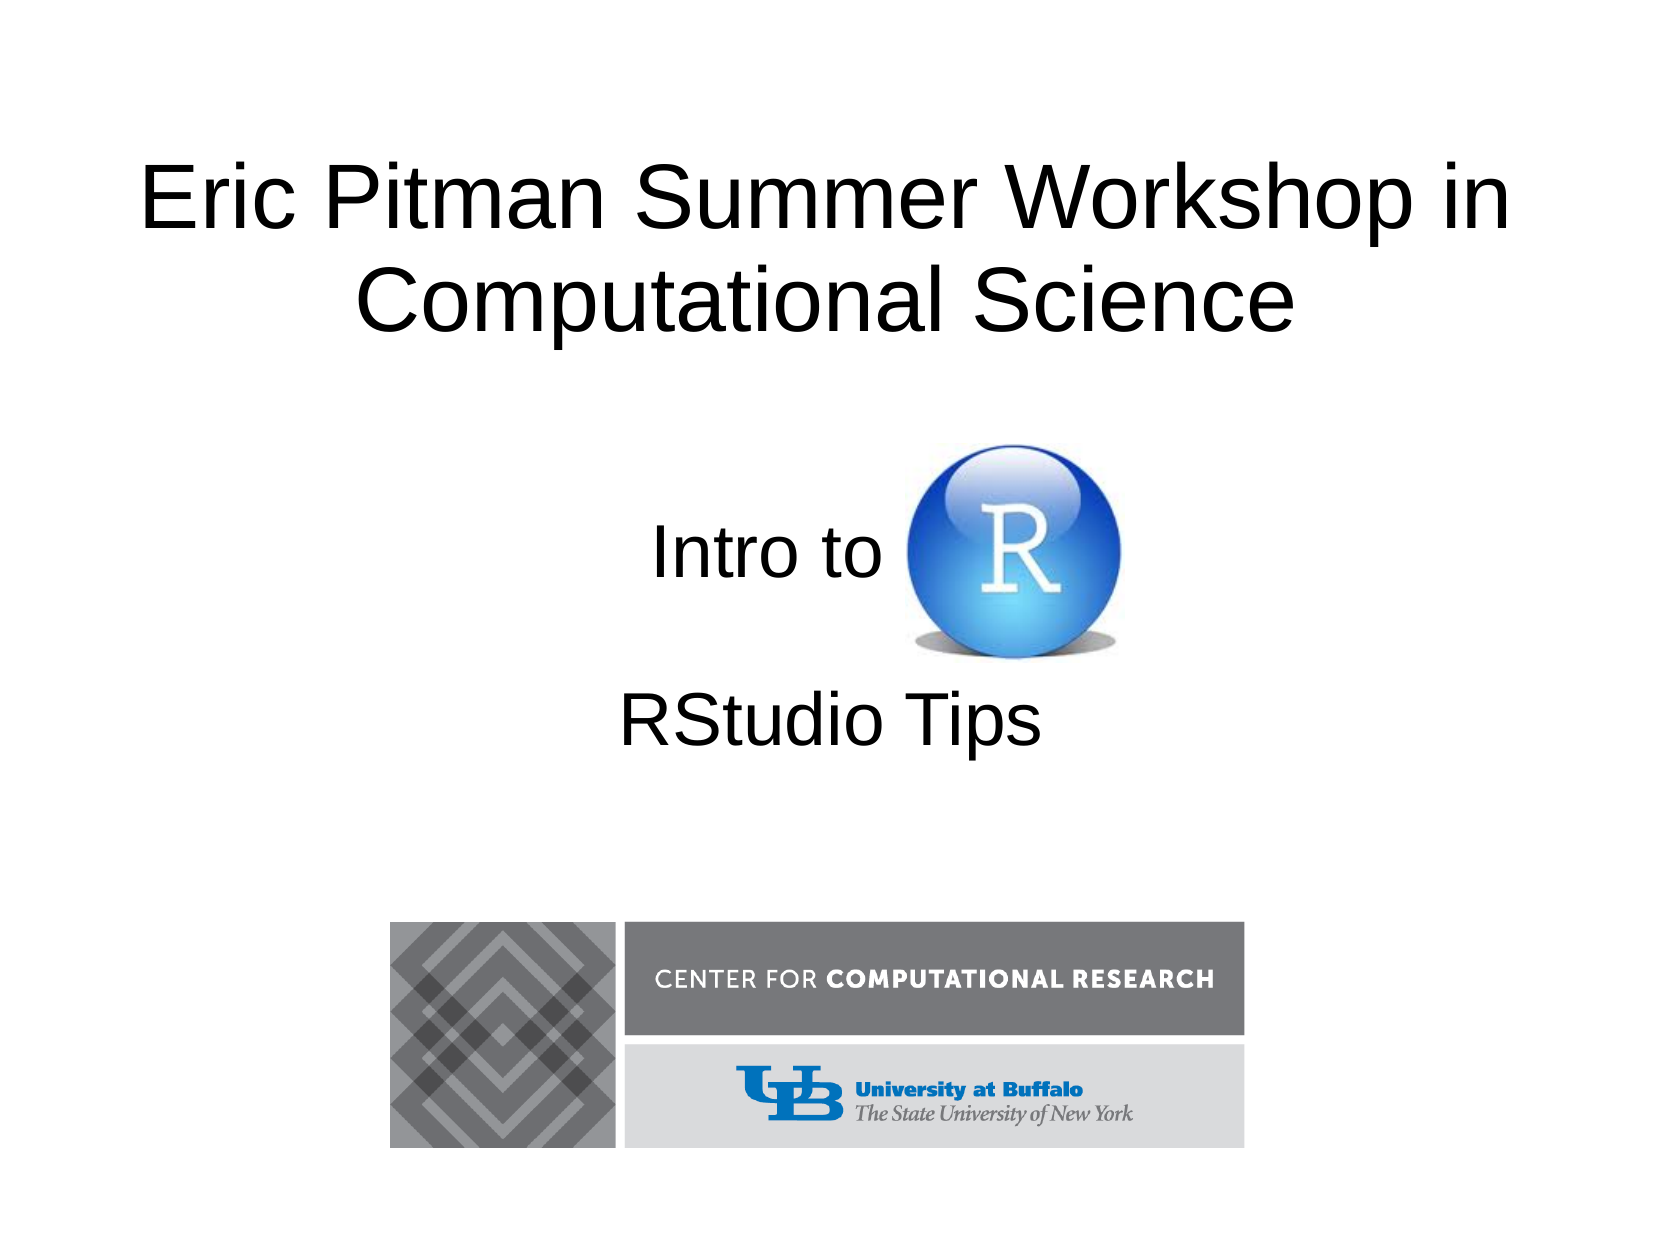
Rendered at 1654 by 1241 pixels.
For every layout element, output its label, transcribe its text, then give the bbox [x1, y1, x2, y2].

text_box Intro to RStudio Tips Jeanette Sperhac [200, 465, 1461, 1057]
title Eric Pitman Summer Workshop in Computational Science [82, 145, 1571, 556]
picture [254, 809, 1380, 1241]
picture [905, 443, 1125, 465]
